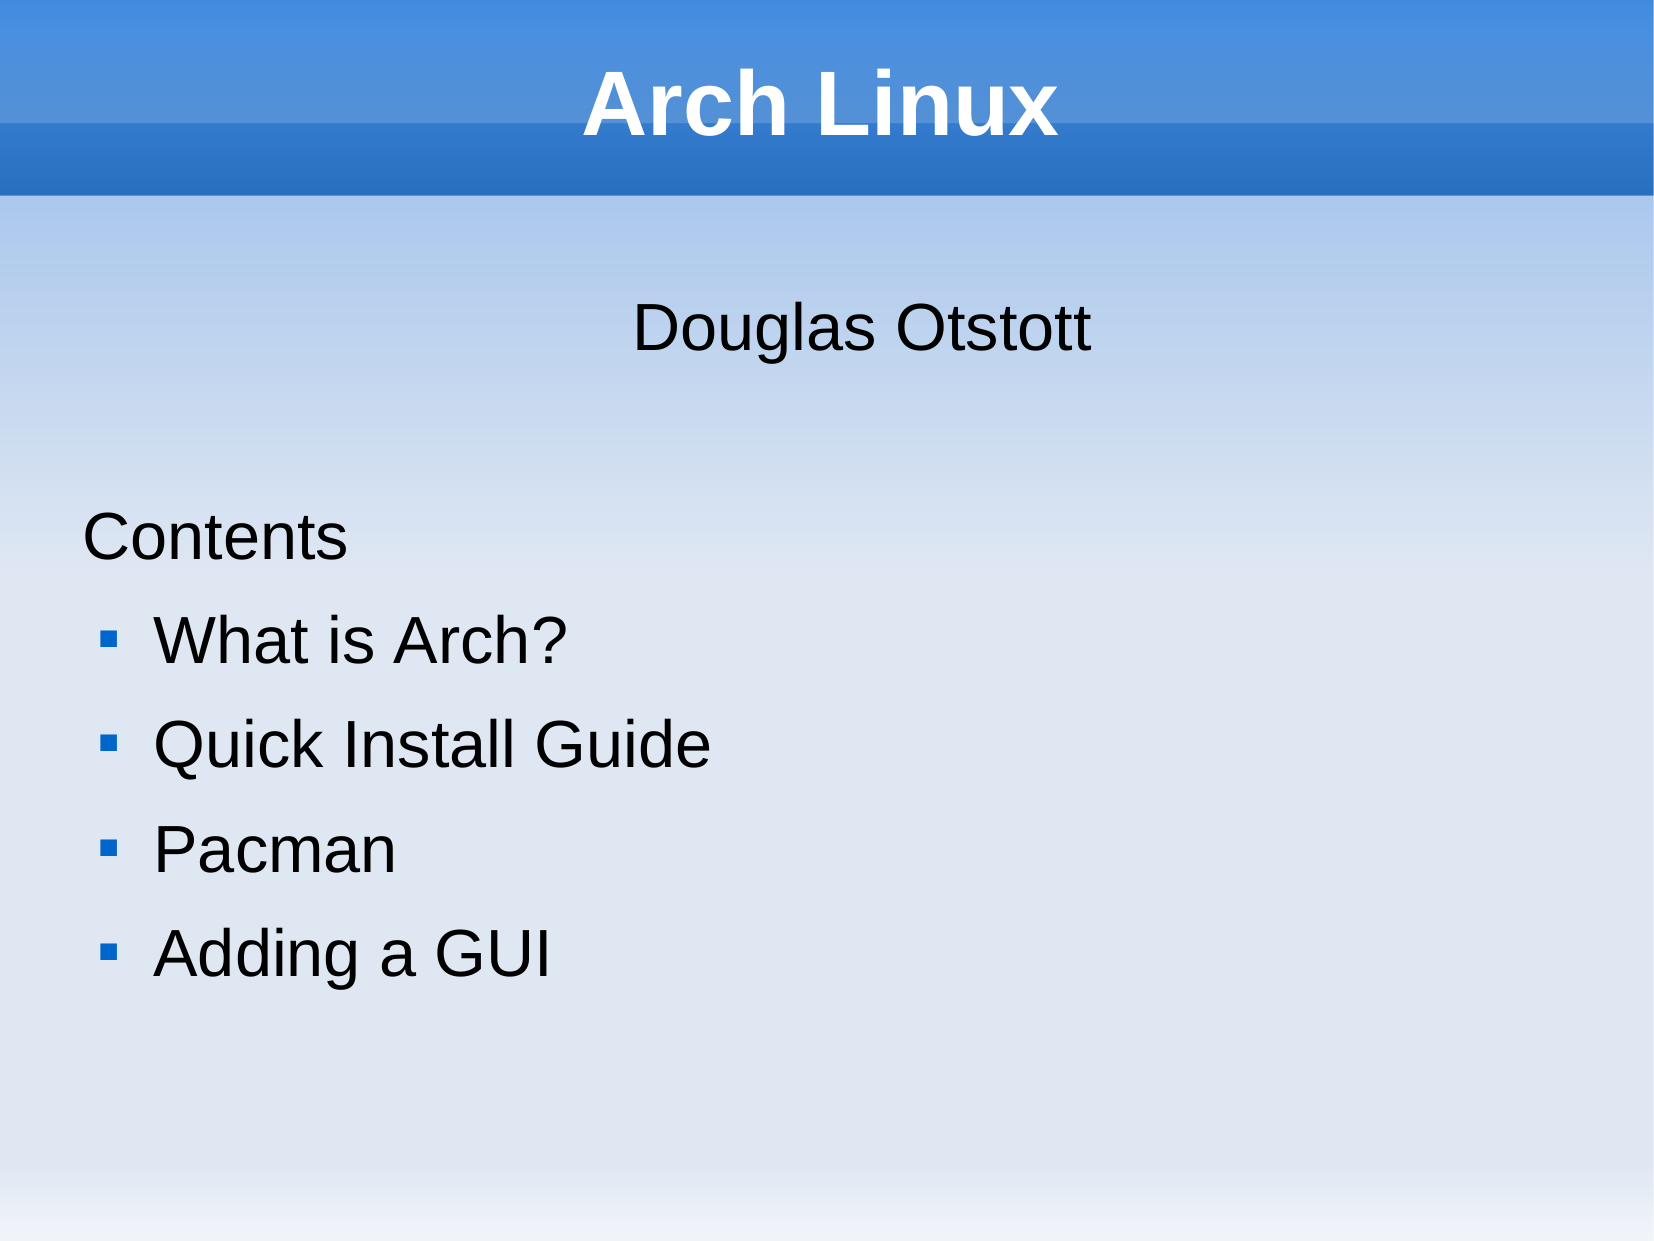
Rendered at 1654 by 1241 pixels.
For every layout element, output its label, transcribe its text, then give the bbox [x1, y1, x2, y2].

title Arch Linux [76, 0, 1565, 208]
list Douglas Otstott Contents What is Arch? Quick Install Guide Pacman Adding a GUI [82, 290, 1571, 1109]
picture [0, 0, 1654, 1241]
